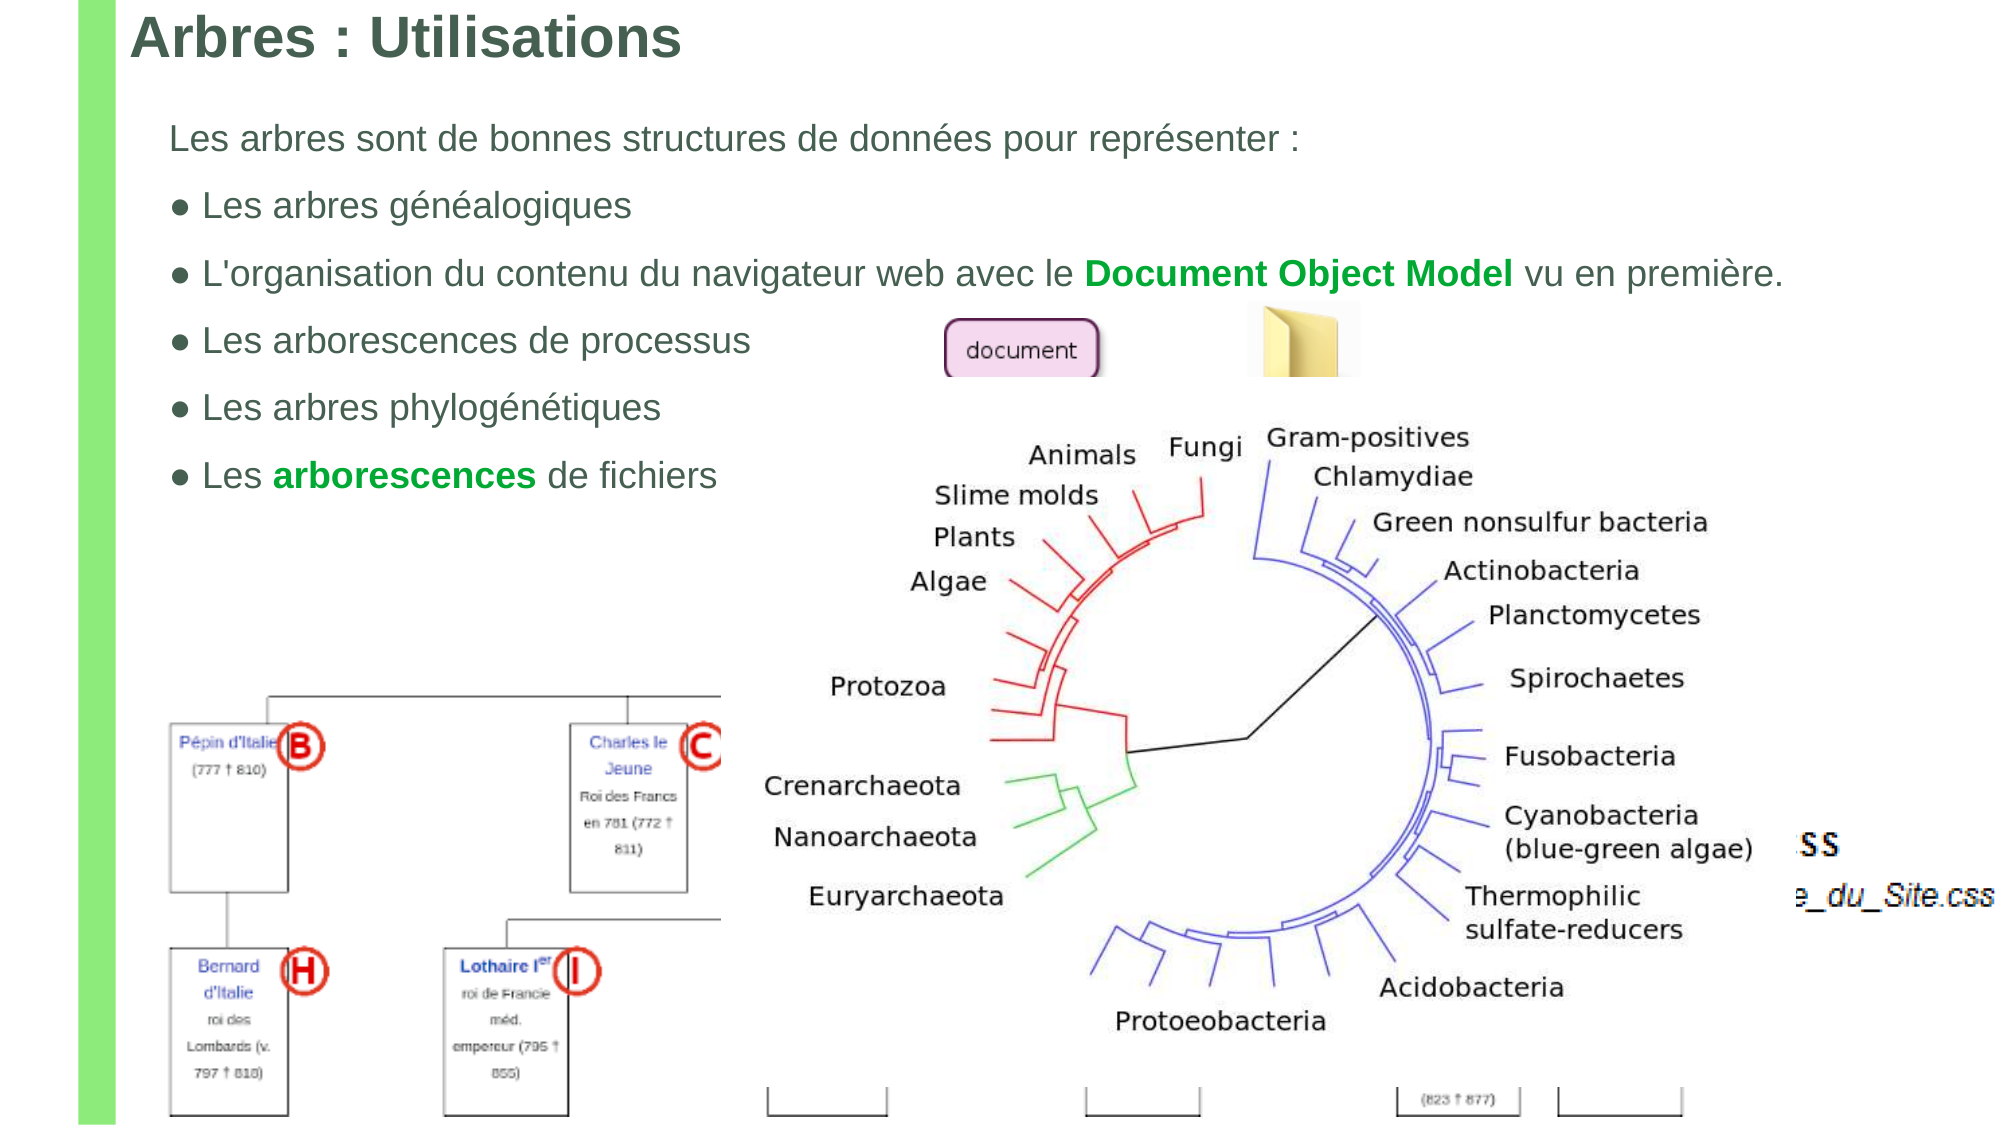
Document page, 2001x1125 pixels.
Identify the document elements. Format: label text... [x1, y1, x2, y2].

text_box Arbres : Utilisations [114, 0, 2000, 106]
picture [159, 318, 1997, 1125]
text_box Les arbres sont de bonnes structures de données pour représenter : ● Les arbres généalogiques ● L'organisation du contenu du navigateur web avec le Document Object Model vu en première. ● Les arborescences de processus ● Les arbres phylogénétiques ● Les arborescences de fichiers [154, 110, 2000, 1111]
